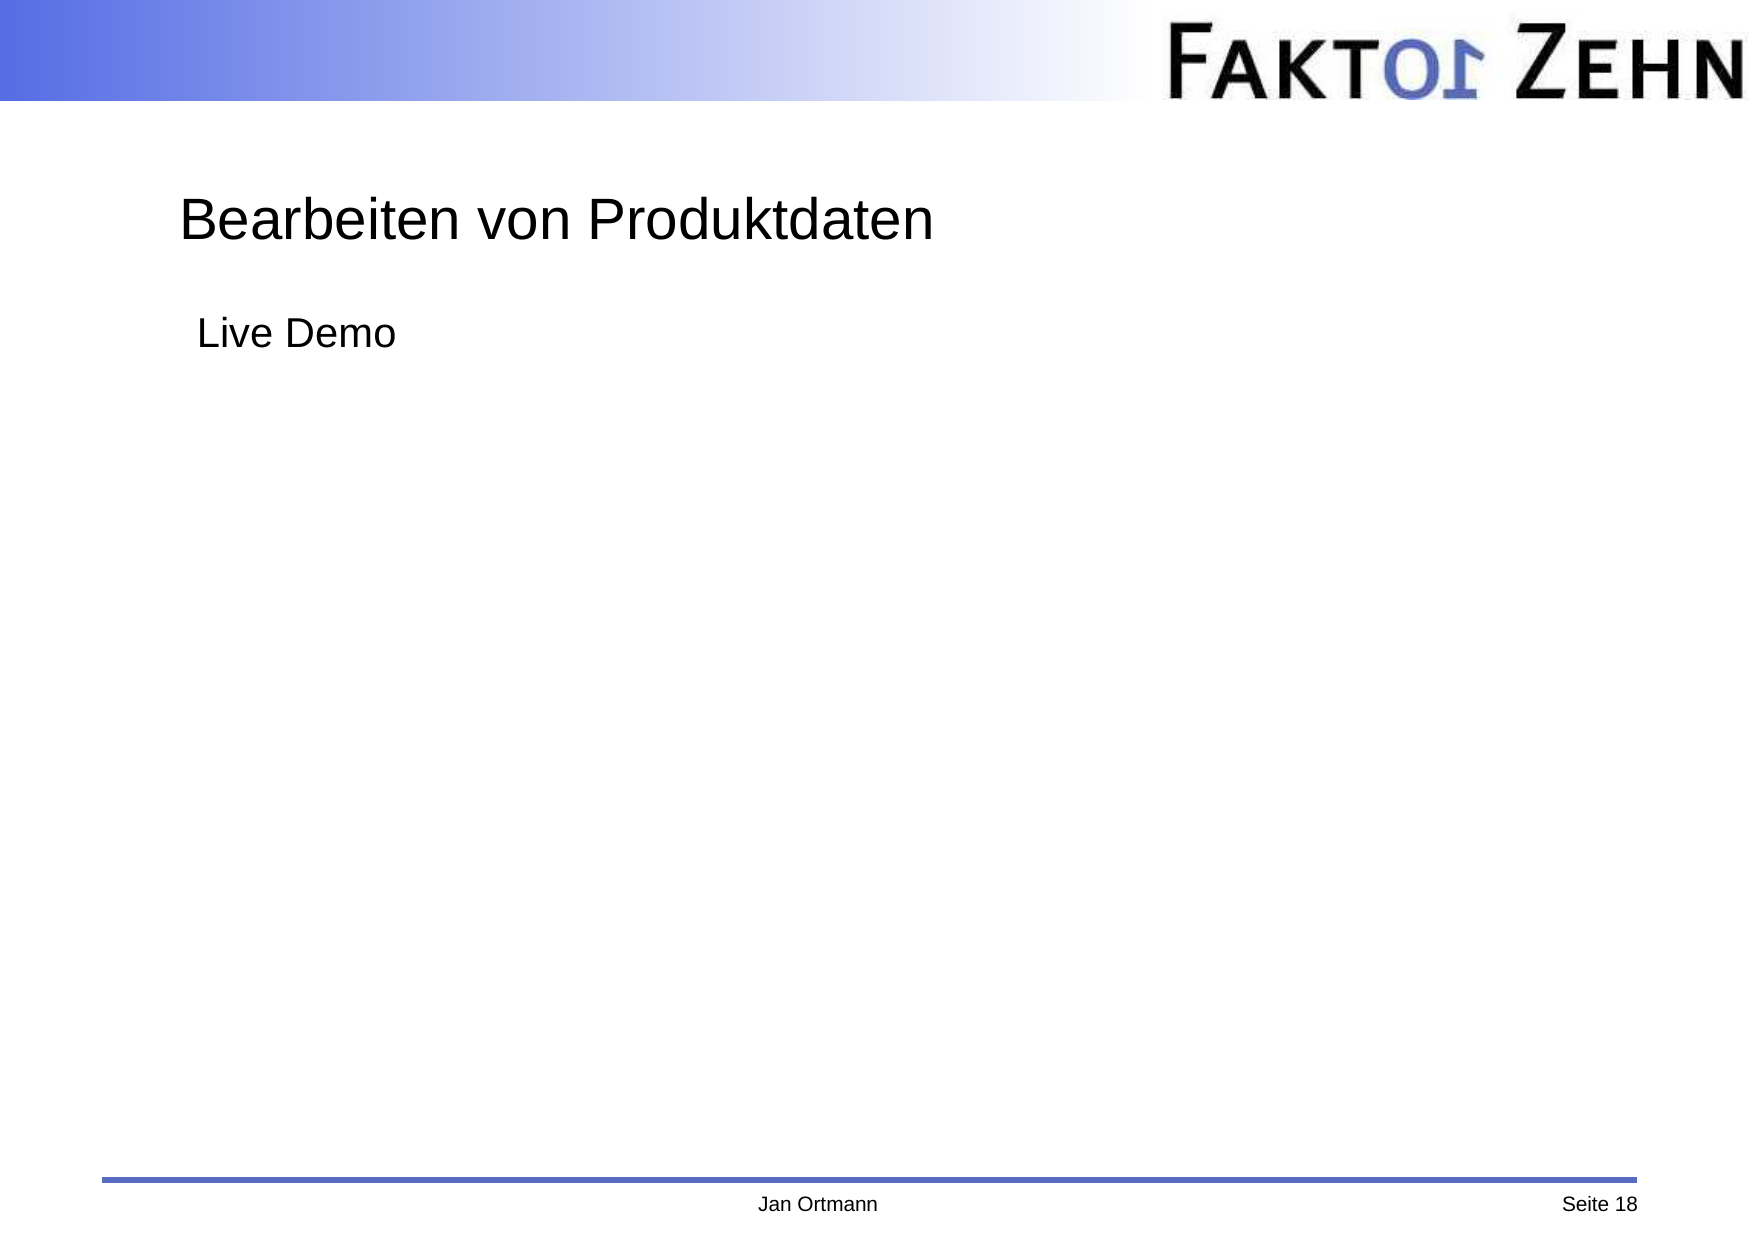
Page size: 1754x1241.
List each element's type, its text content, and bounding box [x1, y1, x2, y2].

list Live Demo [179, 310, 1576, 1078]
picture [1162, 7, 1752, 100]
title Bearbeiten von Produktdaten [179, 142, 1576, 296]
